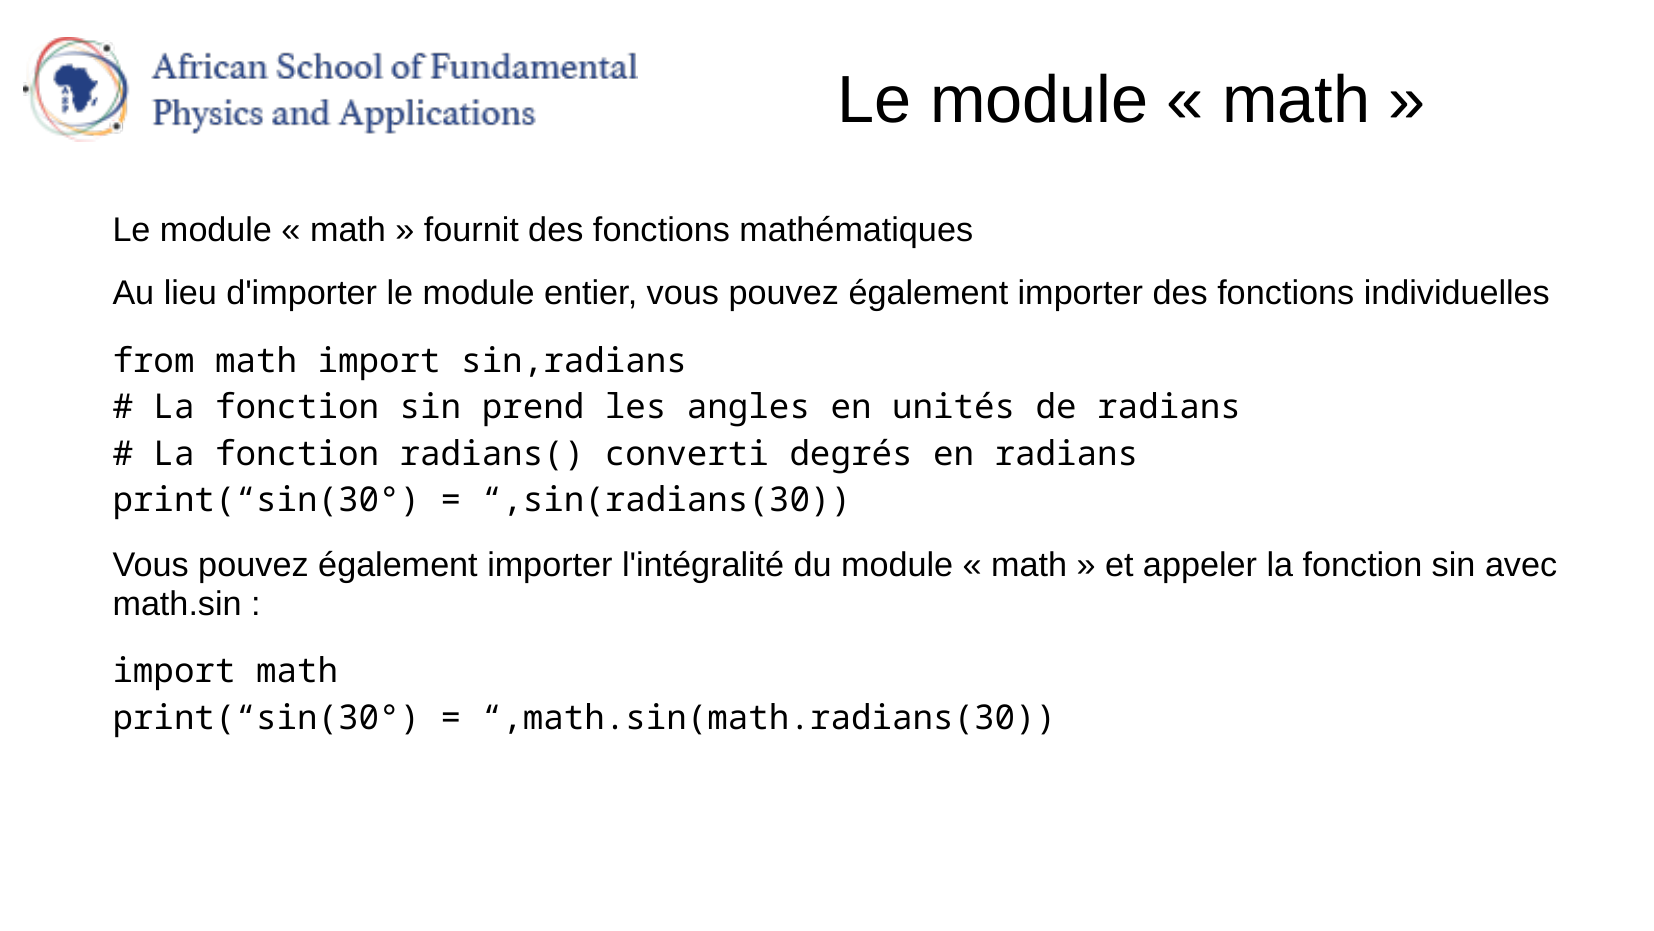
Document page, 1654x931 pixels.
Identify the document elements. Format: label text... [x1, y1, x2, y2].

list Le module « math » fournit des fonctions mathématiques Au lieu d'importer le module entier, vous pouvez également importer des fonctions individuelles from math import sin,radians # La fonction sin prend les angles en unités de radians # La fonction radians() converti degrés en radians print(“sin(30°) = “,sin(radians(30)) Vous pouvez également importer l'intégralité du module « math » et appeler la fonction sin avec math.sin : import math print(“sin(30°) = “,math.sin(math.radians(30)) [112, 210, 1601, 751]
title Le module « math » [635, 21, 1610, 177]
picture [23, 37, 635, 142]
